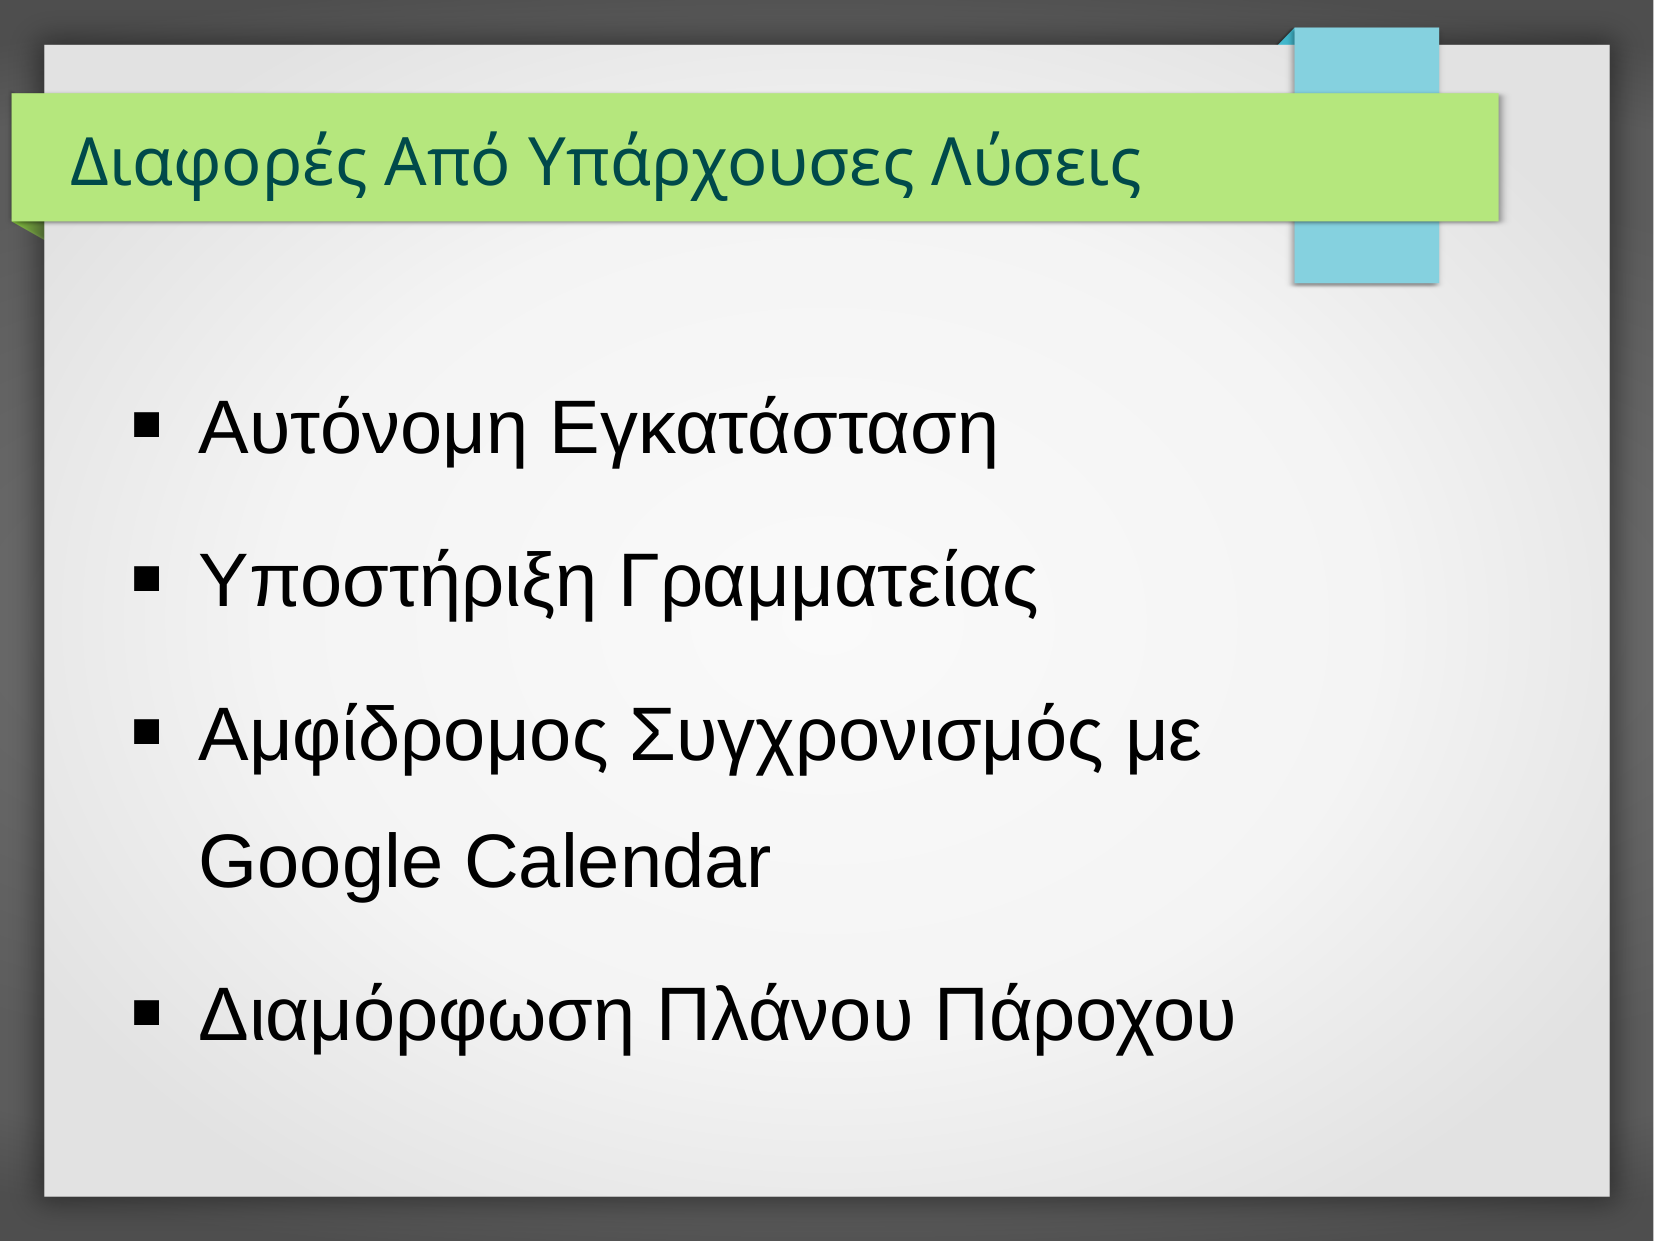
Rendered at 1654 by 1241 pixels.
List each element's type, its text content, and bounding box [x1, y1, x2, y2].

list Αυτόνομη Εγκατάσταση Υποστήριξη Γραμματείας Αμφίδρομος Συγχρονισμός με Google Calendar Διαμόρφωση Πλάνου Πάροχου [118, 342, 1406, 1062]
picture [0, 0, 1654, 1241]
title Διαφορές Από Υπάρχουσες Λύσεις [70, 106, 1229, 213]
